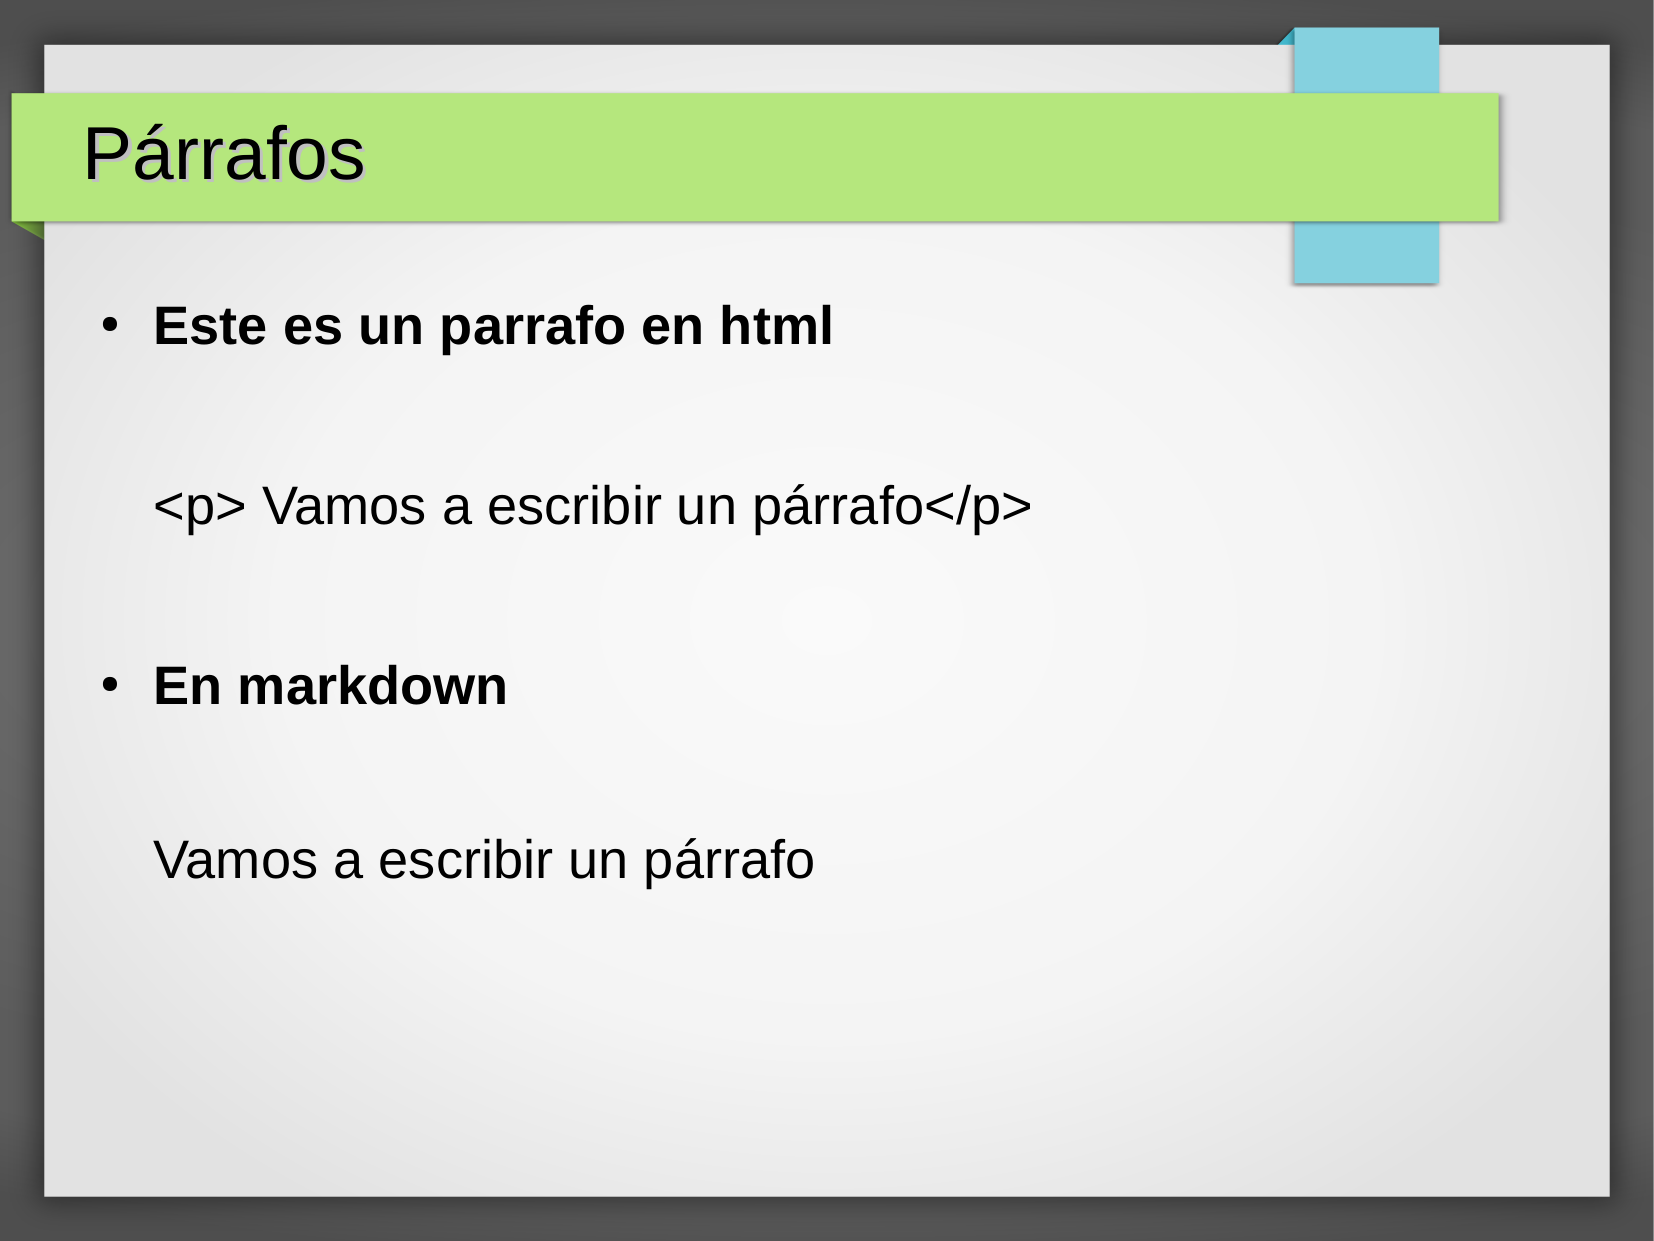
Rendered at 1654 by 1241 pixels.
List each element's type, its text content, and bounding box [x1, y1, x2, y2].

title Párrafos [82, 94, 1264, 213]
picture [0, 0, 1654, 1241]
list Este es un parrafo en html <p> Vamos a escribir un párrafo</p> En markdown Vamos a escribir un párrafo [82, 295, 1571, 1015]
